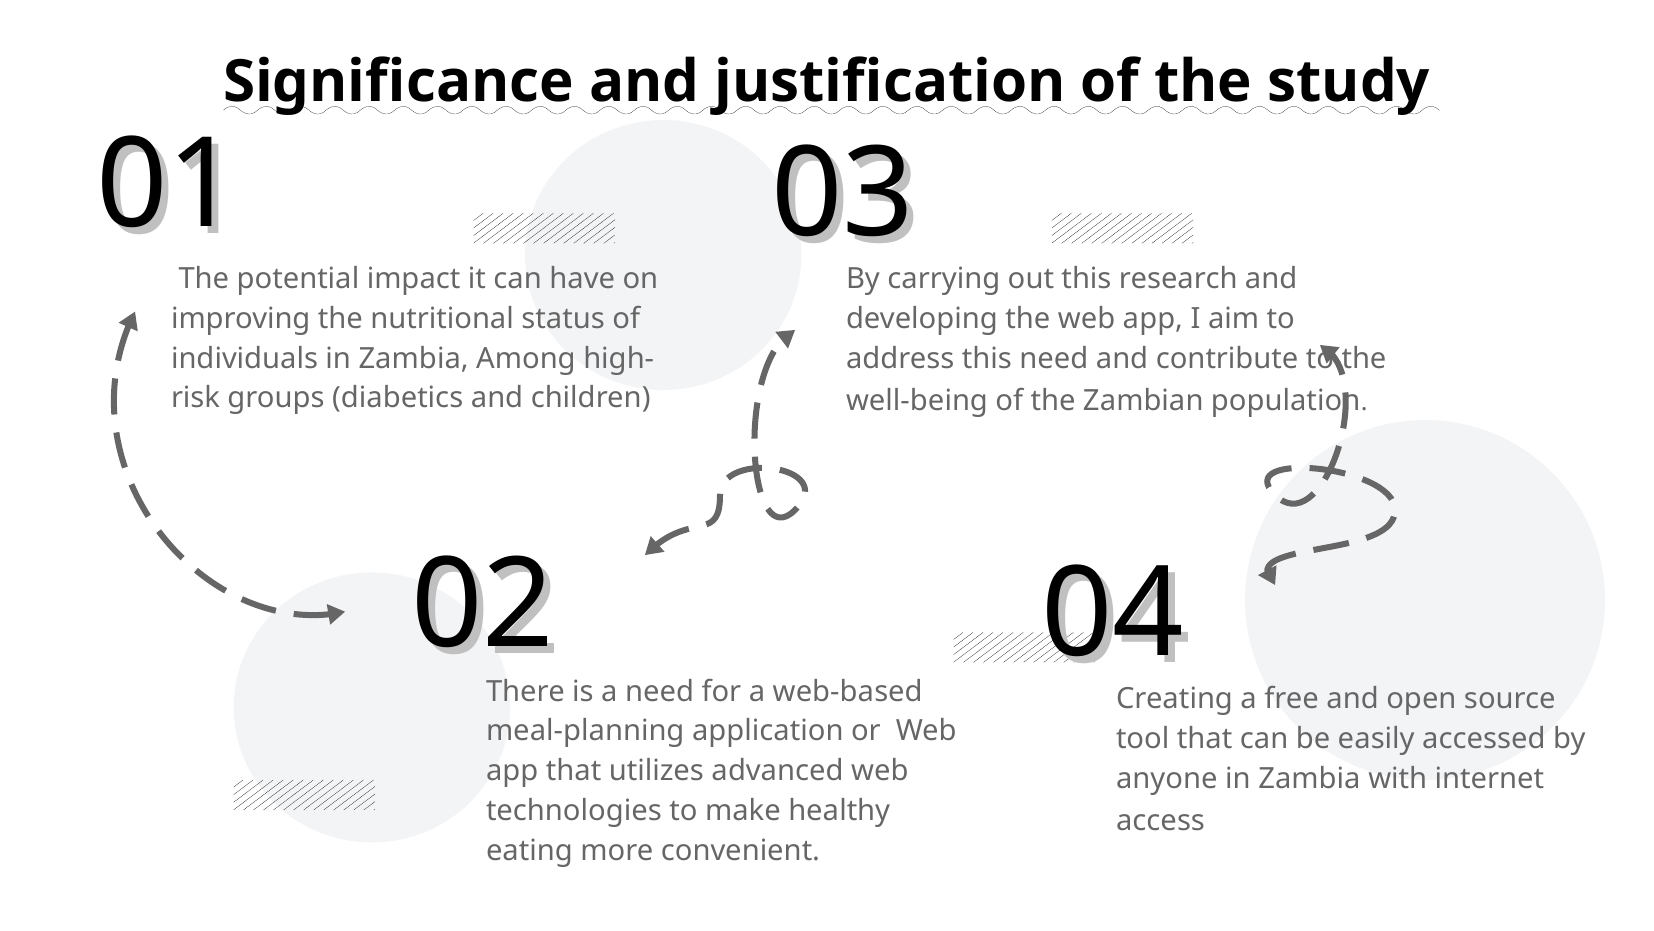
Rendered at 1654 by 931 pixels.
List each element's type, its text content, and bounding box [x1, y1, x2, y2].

text_box The potential impact it can have on improving the nutritional status of individuals in Zambia, Among high-risk groups (diabetics and children) [156, 250, 682, 436]
text_box 02 [396, 505, 577, 691]
text_box There is a need for a web-based meal-planning application or Web app that utilizes advanced web technologies to make healthy eating more convenient. [471, 662, 997, 876]
text_box By carrying out this research and developing the web app, I aim to address this need and contribute to the well-being of the Zambian population. [831, 250, 1426, 427]
text_box 04 [1026, 514, 1207, 701]
text_box 03 [756, 151, 937, 281]
text_box 01 [81, 85, 262, 271]
text_box Creating a free and open source tool that can be easily accessed by anyone in Zambia with internet access [1101, 670, 1627, 856]
text_box Significance and justification of the study [170, 31, 1484, 151]
